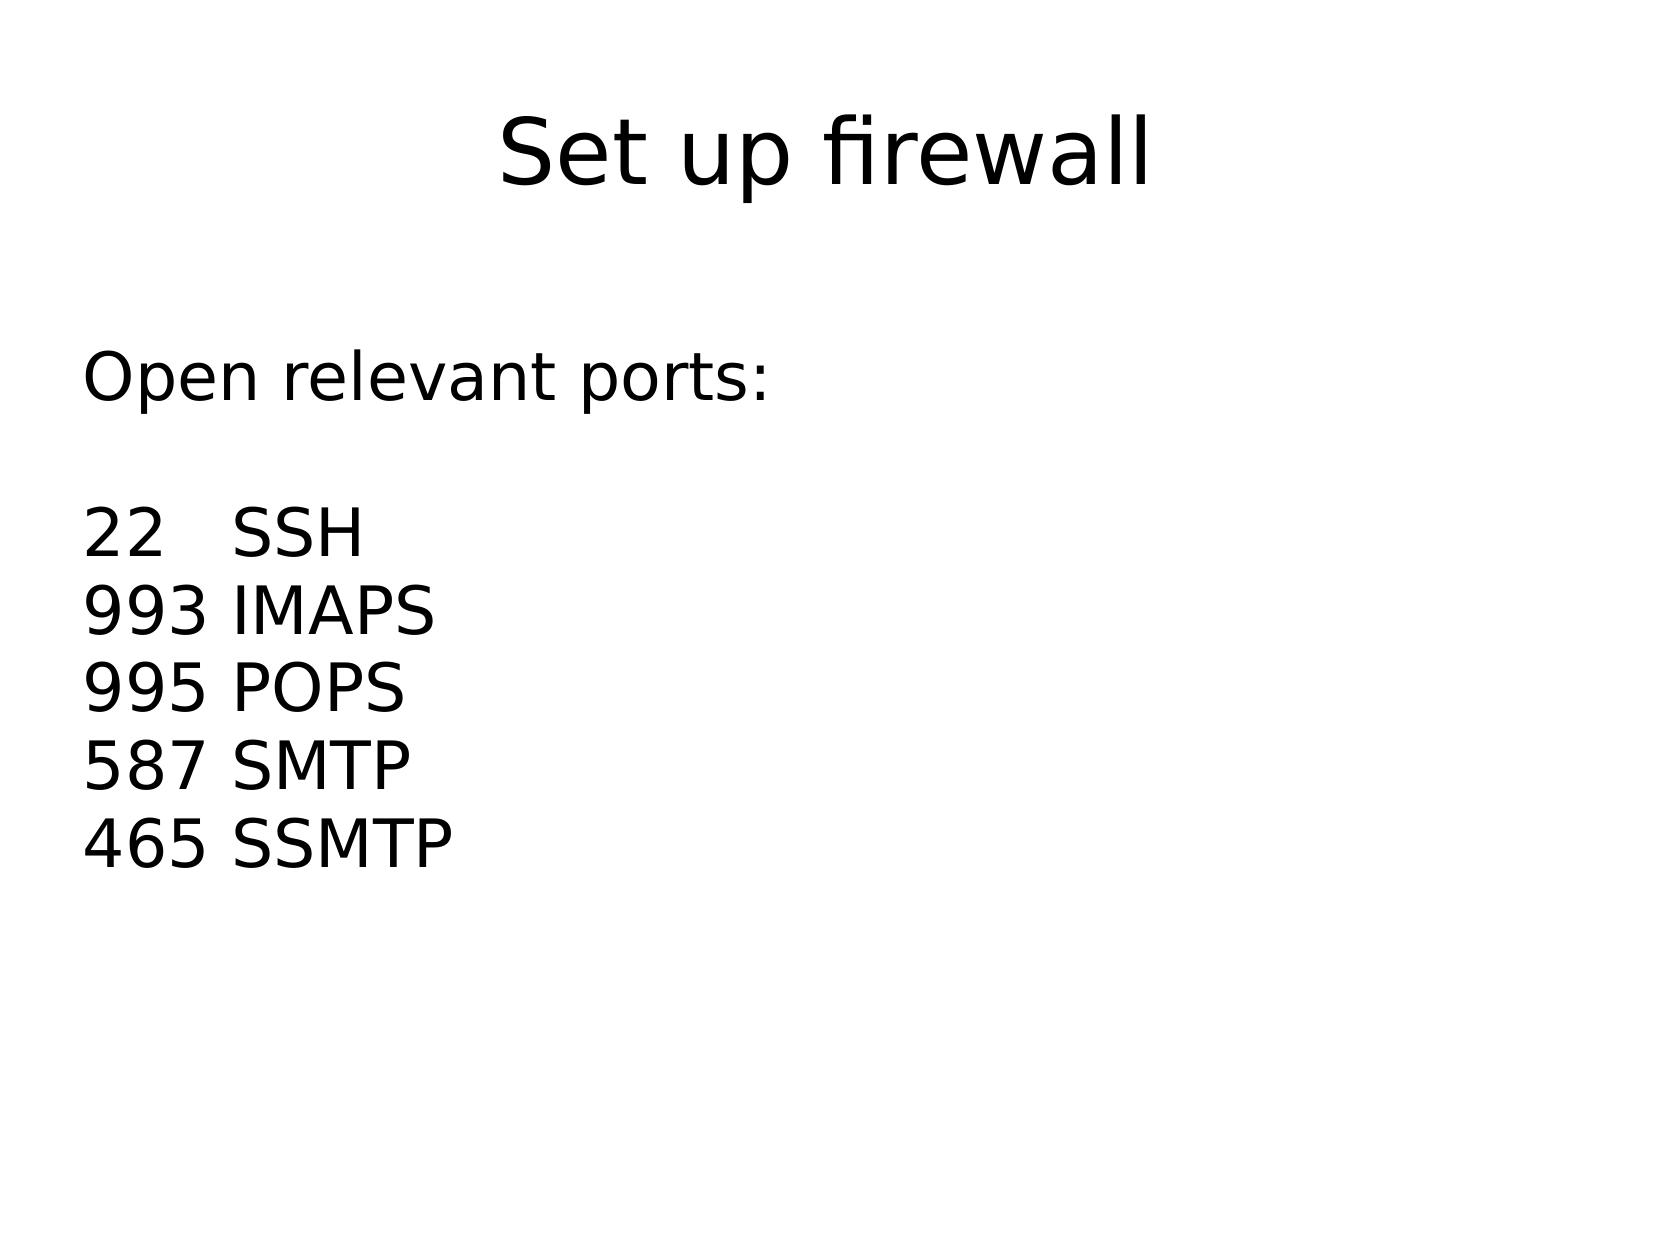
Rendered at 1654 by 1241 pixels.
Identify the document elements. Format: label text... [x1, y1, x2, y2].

title Set up firewall [82, 49, 1571, 257]
subtitle Open relevant ports: 22 SSH 993 IMAPS 995 POPS 587 SMTP 465 SSMTP [82, 290, 1571, 1010]
